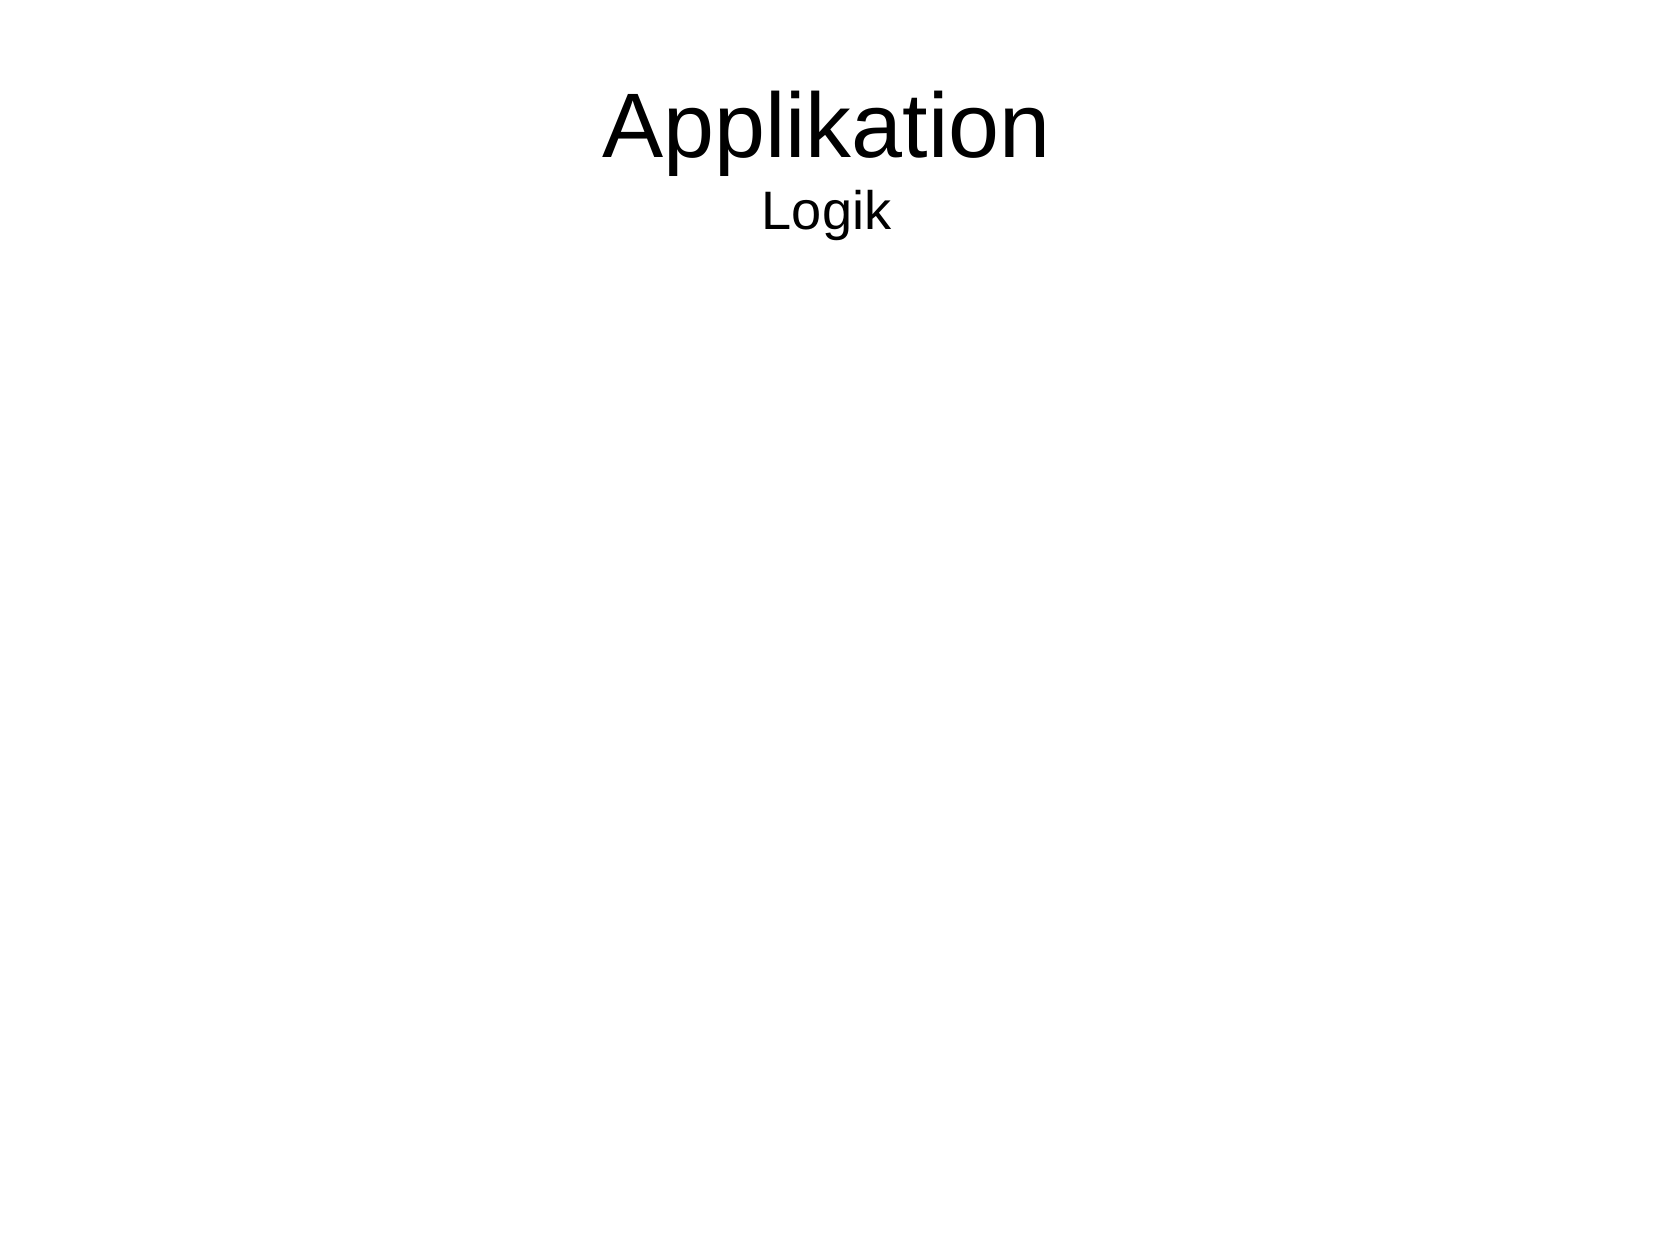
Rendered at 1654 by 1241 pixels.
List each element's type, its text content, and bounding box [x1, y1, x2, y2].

title Applikation Logik [82, 49, 1571, 257]
